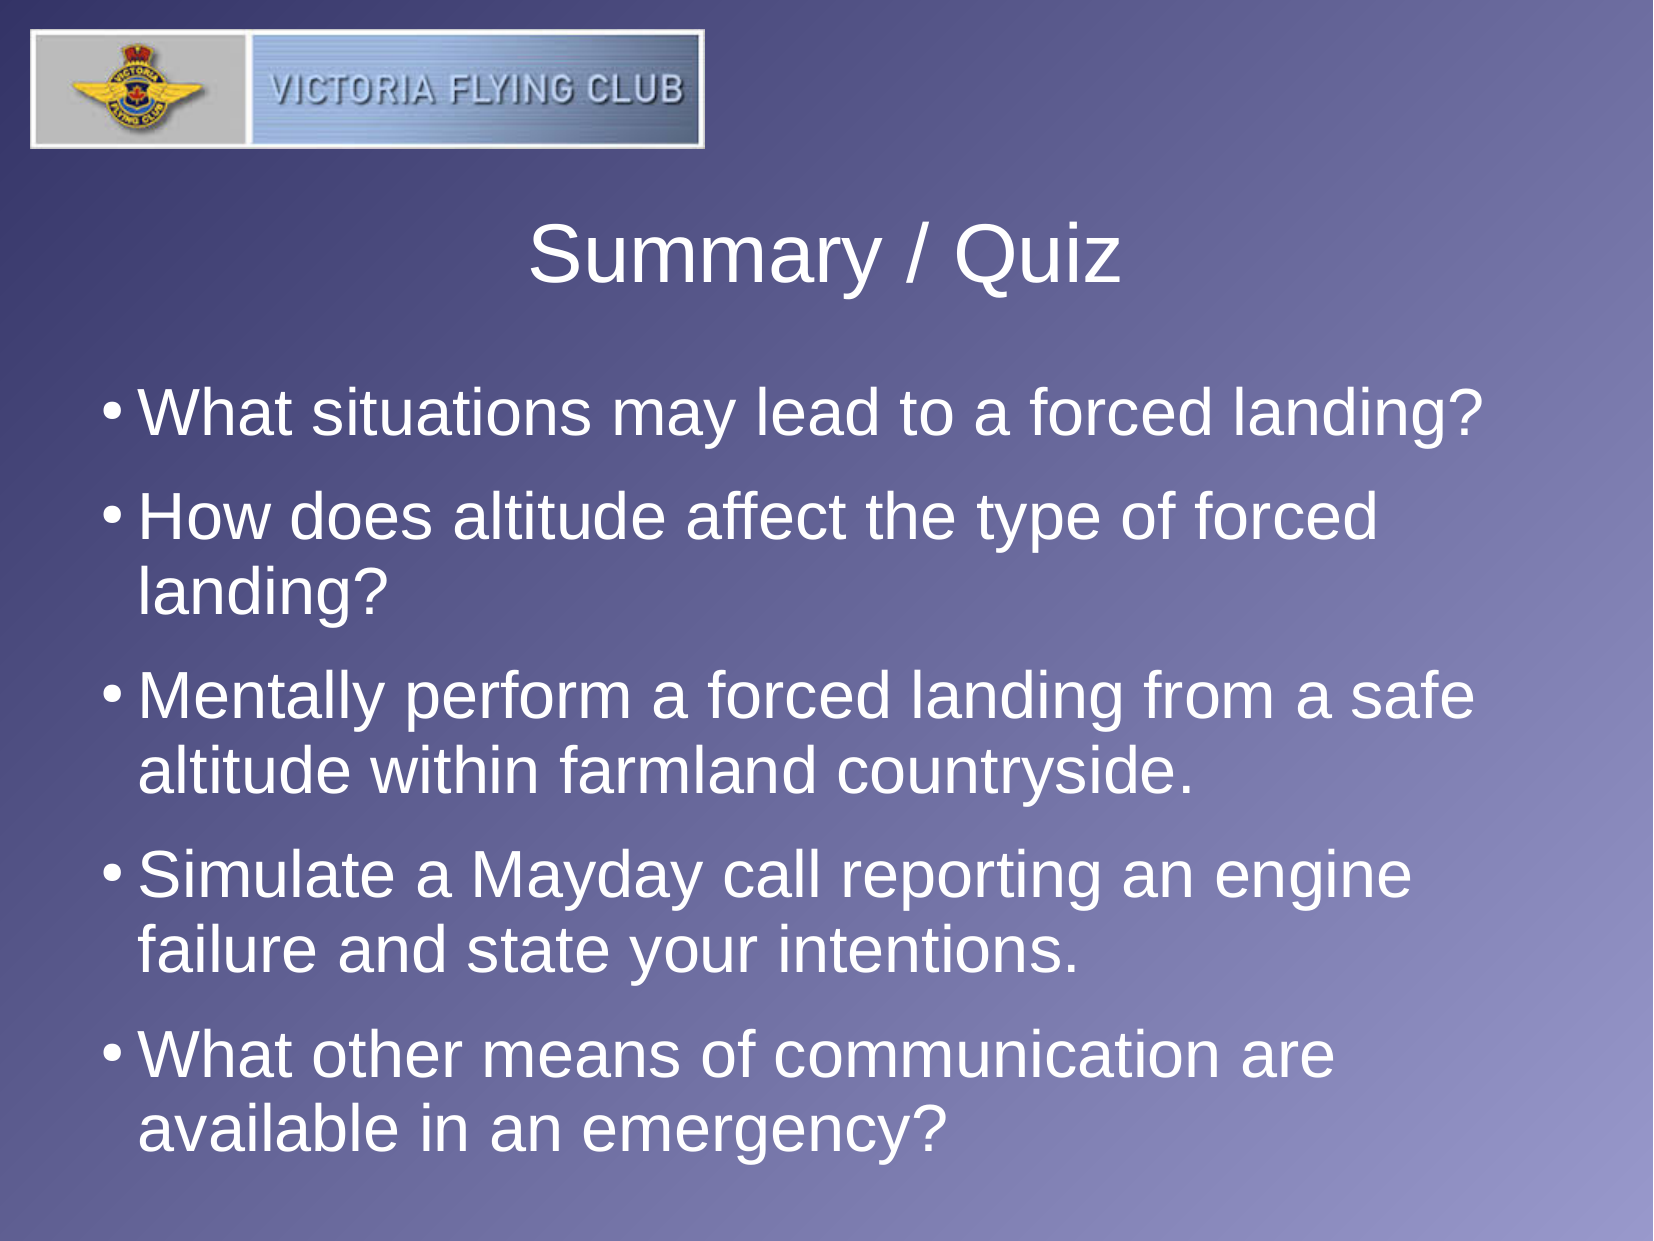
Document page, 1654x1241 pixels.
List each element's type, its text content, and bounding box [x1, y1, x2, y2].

picture [30, 29, 705, 149]
title Summary / Quiz [82, 150, 1571, 358]
list What situations may lead to a forced landing? How does altitude affect the type of forced landing? Mentally perform a forced landing from a safe altitude within farmland countryside. Simulate a Mayday call reporting an engine failure and state your intentions. What other means of communication are available in an emergency? [82, 375, 1571, 1201]
